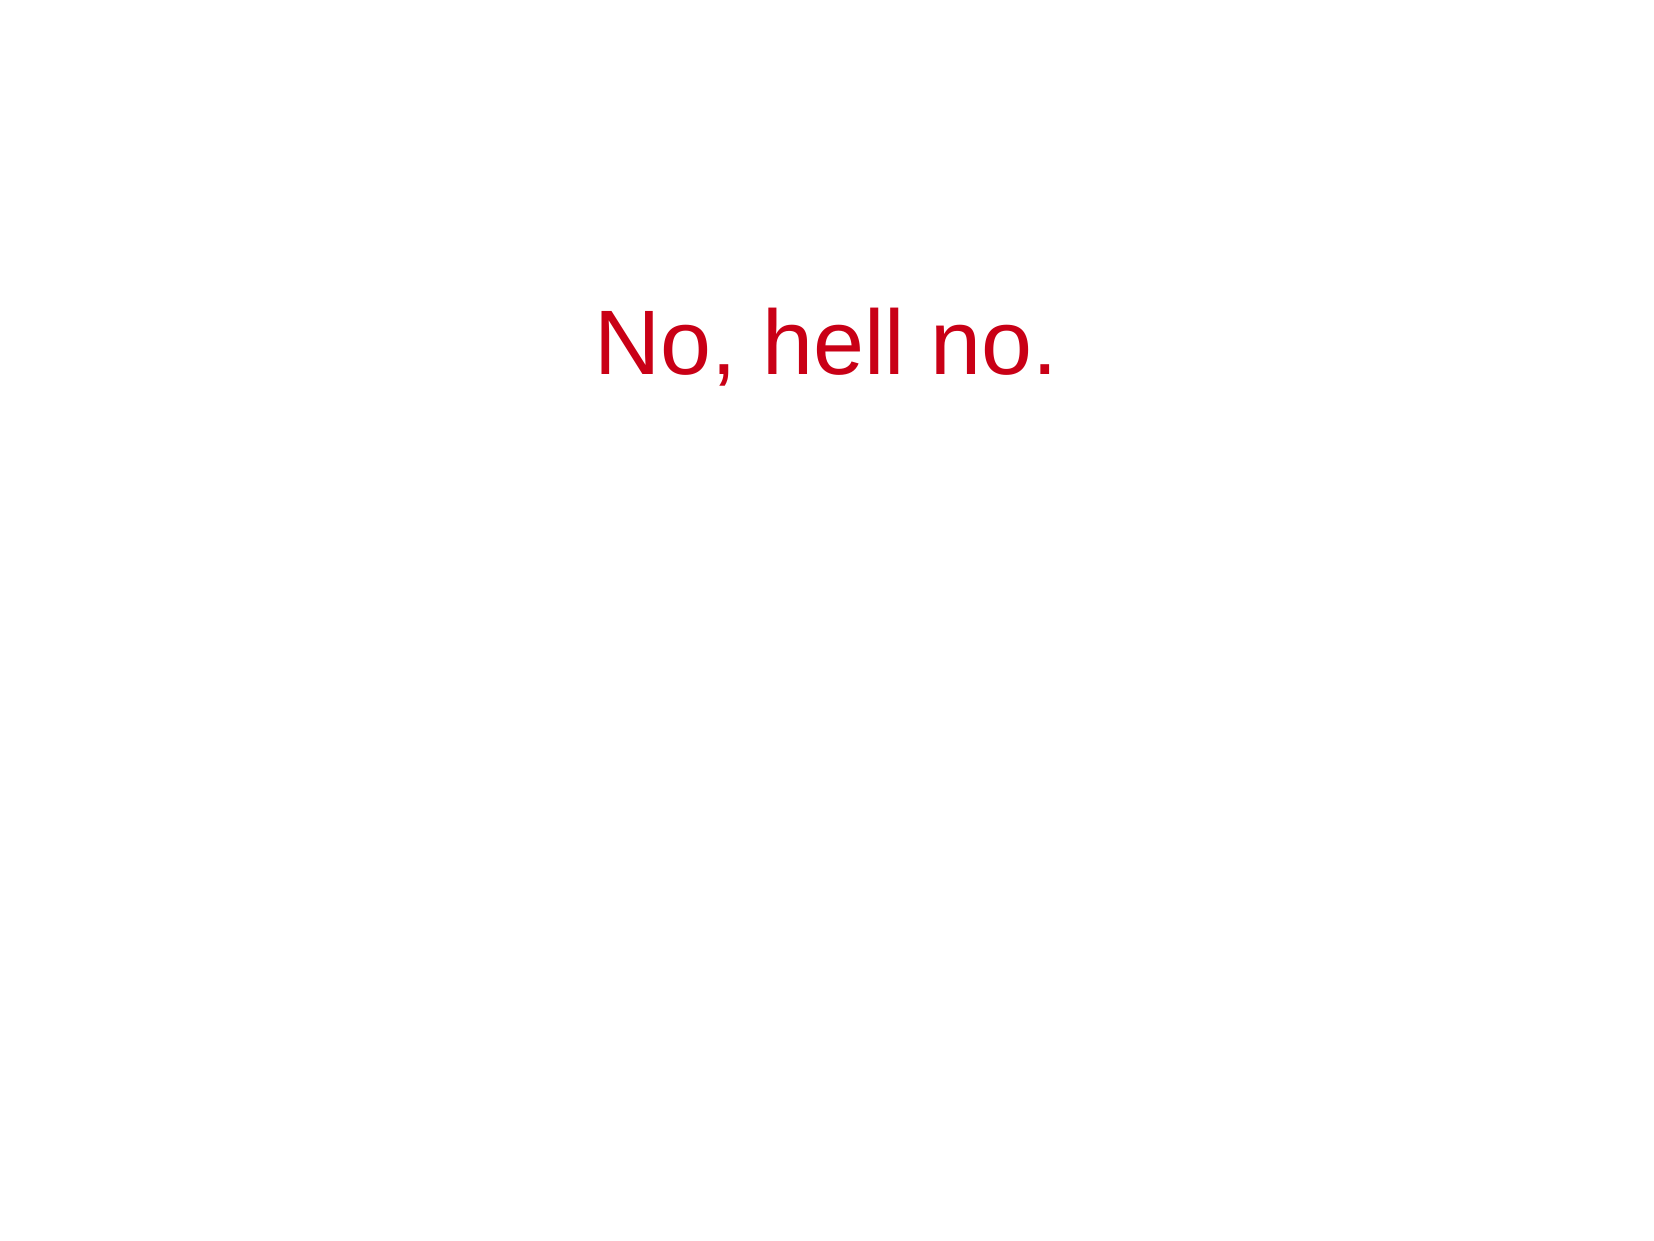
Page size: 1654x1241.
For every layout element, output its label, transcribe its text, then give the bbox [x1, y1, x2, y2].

subtitle No, hell no. [82, 56, 1571, 1102]
